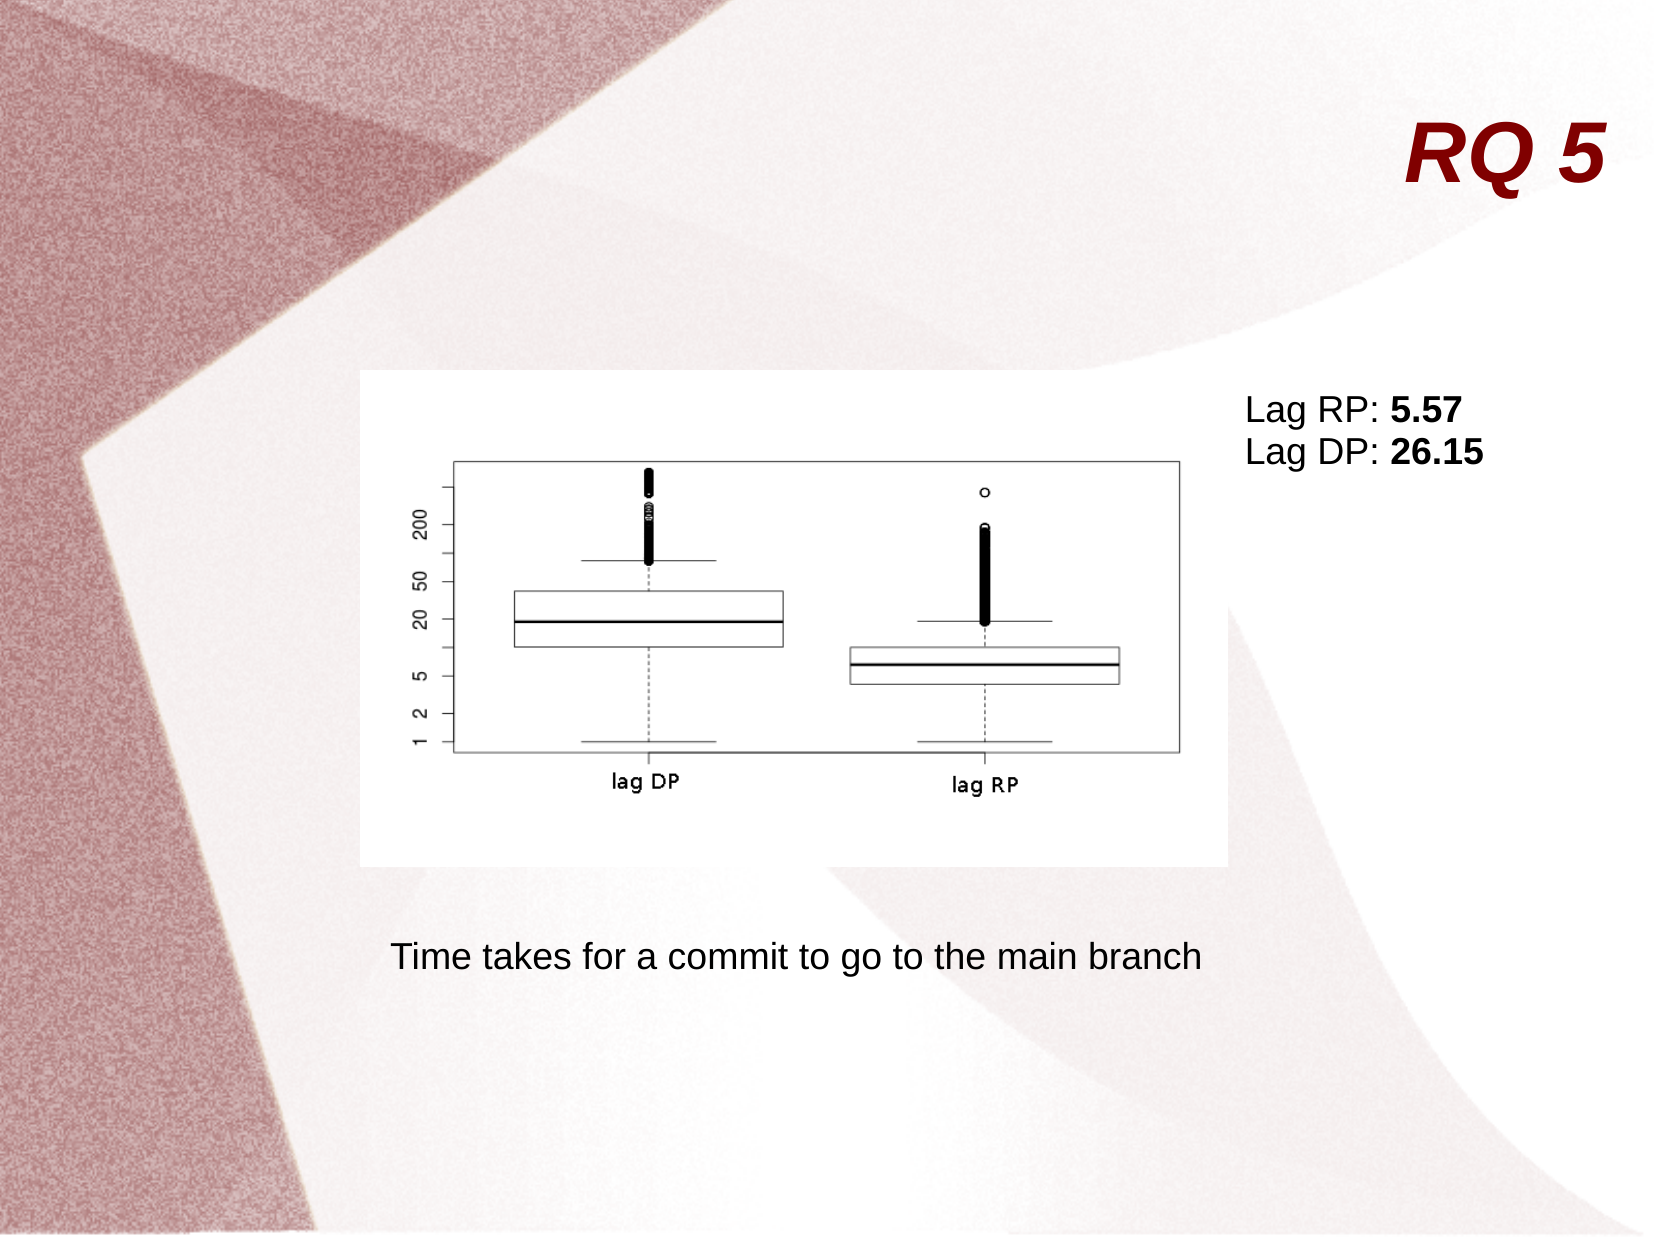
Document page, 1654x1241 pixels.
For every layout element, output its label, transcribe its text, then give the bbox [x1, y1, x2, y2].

text_box Lag RP: 5.57 Lag DP: 26.15 [1230, 381, 1606, 481]
picture [0, 0, 1654, 1241]
title RQ 5 [596, 49, 1607, 257]
text_box Time takes for a commit to go to the main branch [369, 928, 1225, 991]
